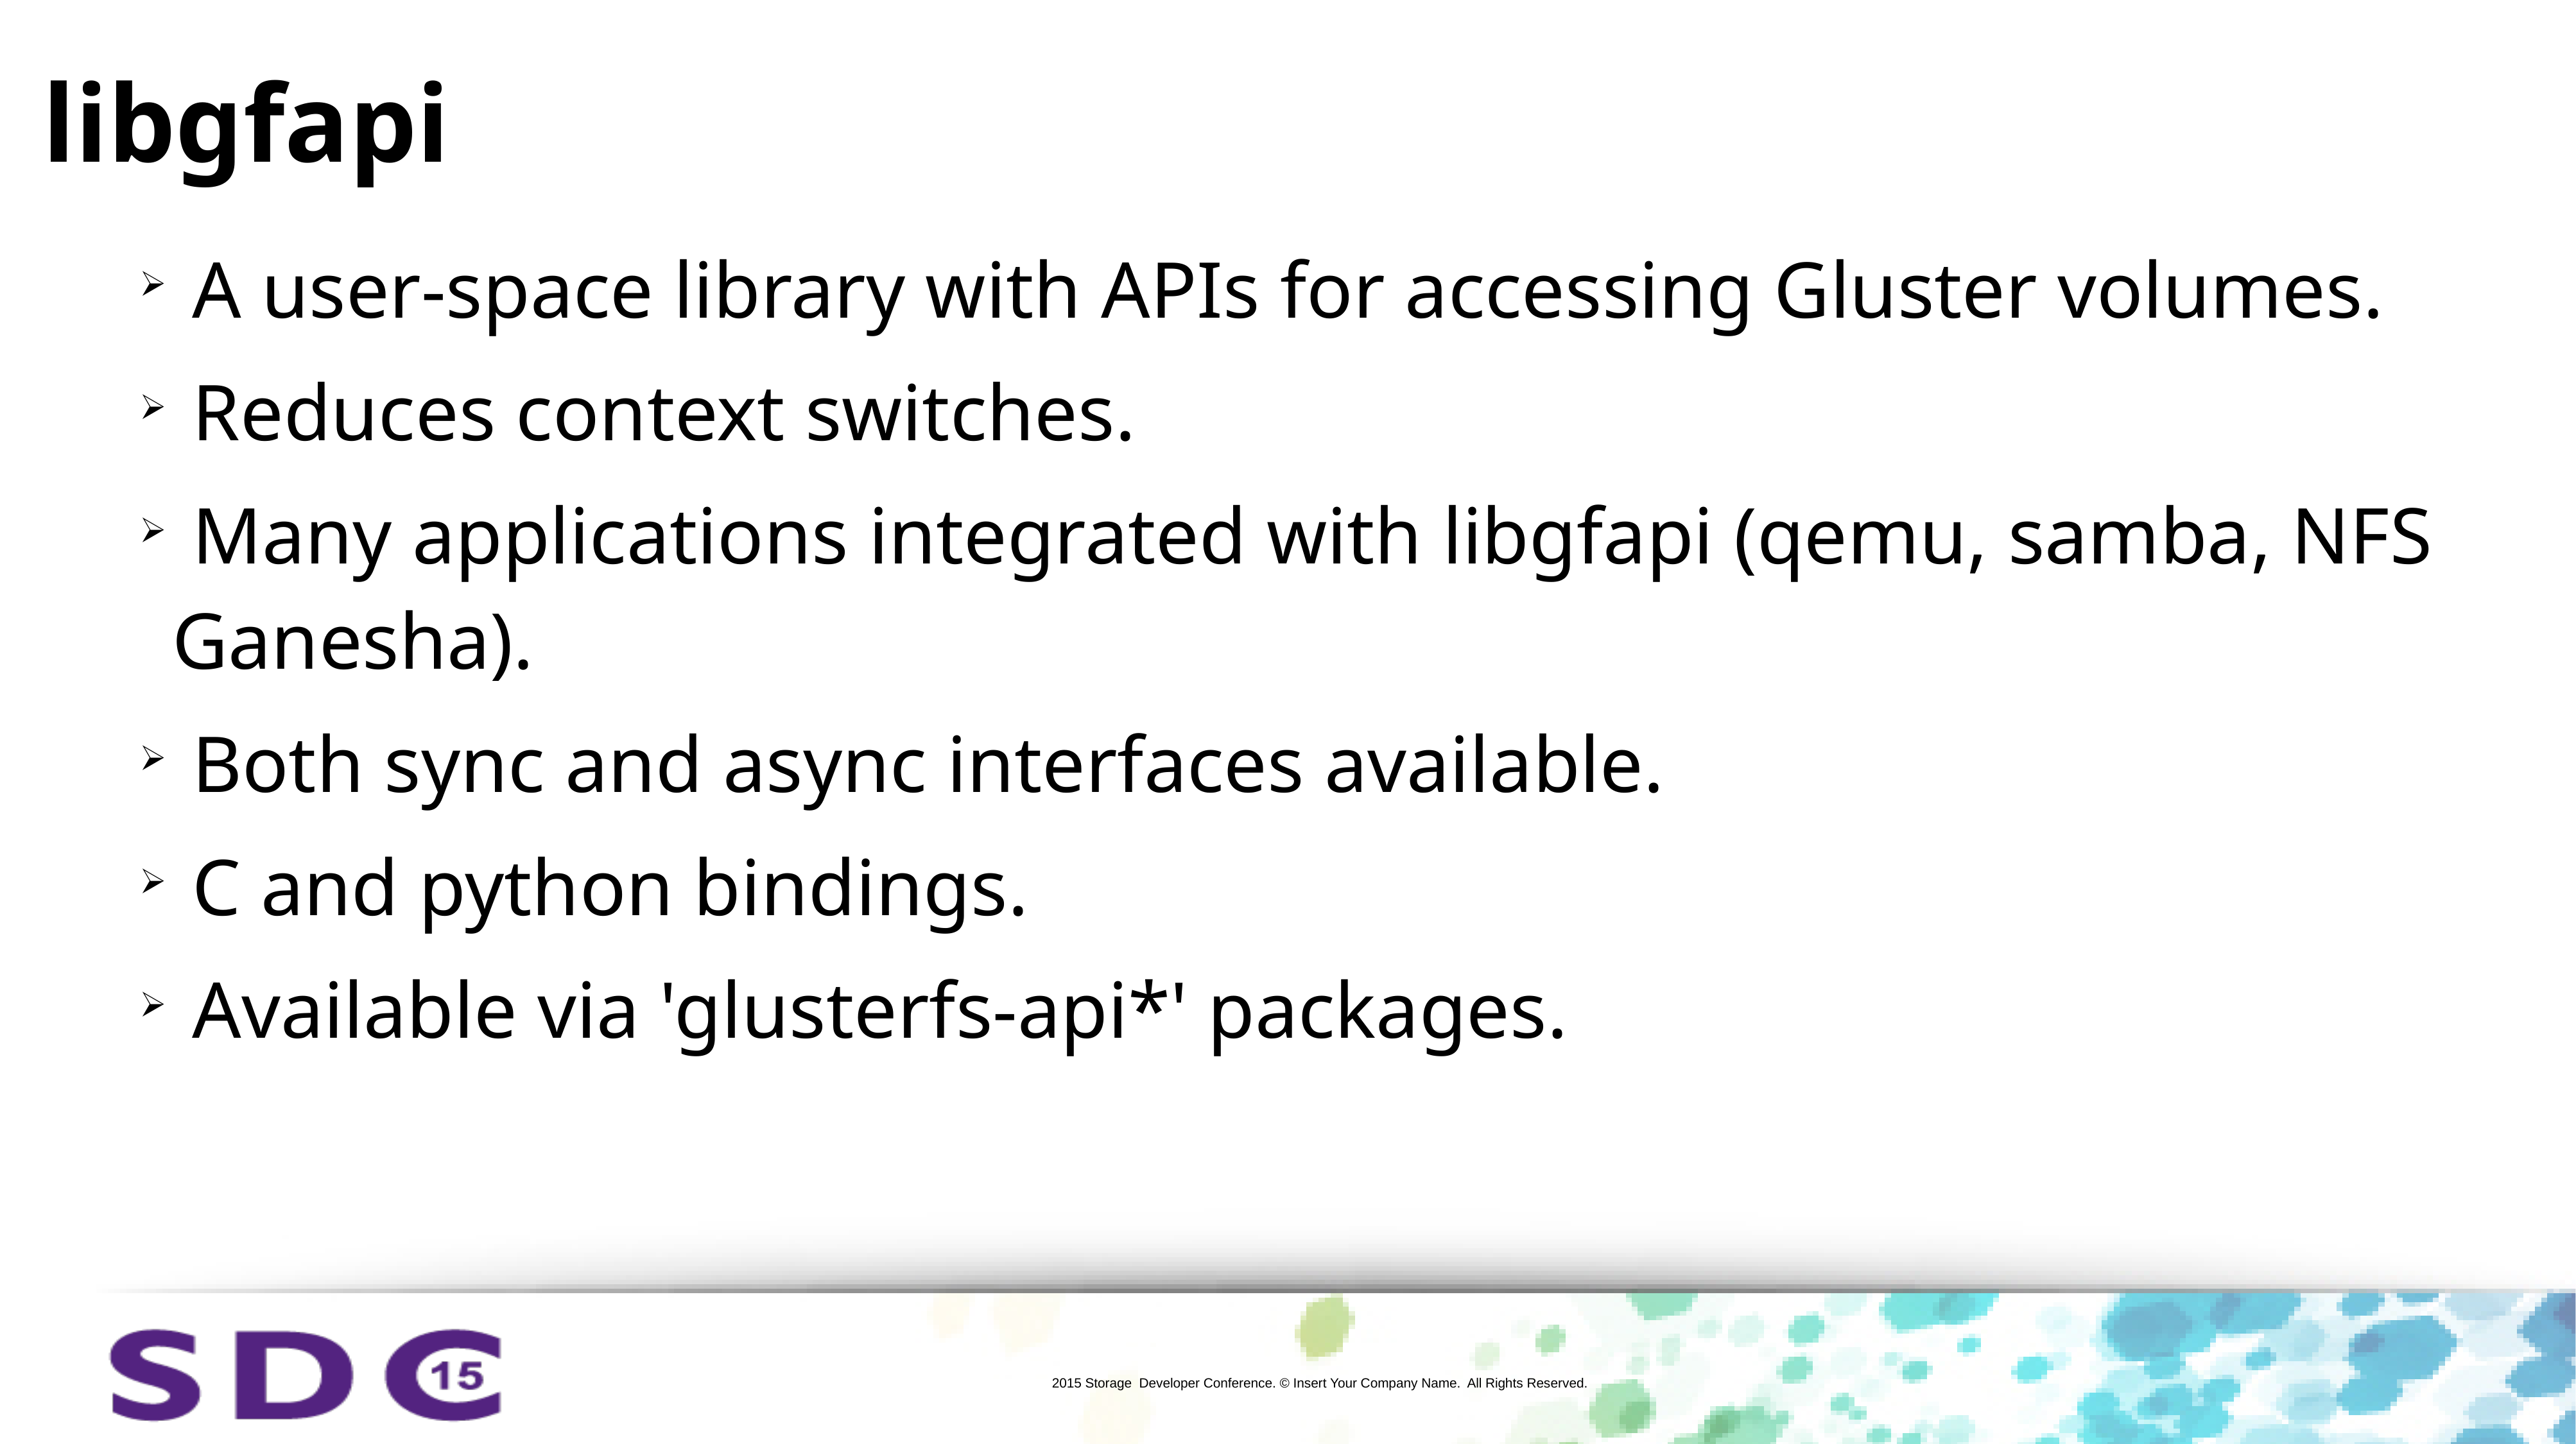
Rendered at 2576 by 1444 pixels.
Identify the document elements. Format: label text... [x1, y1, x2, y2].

list A user-space library with APIs for accessing Gluster volumes. Reduces context switches. Many applications integrated with libgfapi (qemu, samba, NFS Ganesha). Both sync and async interfaces available. C and python bindings. Available via 'glusterfs-api*' packages. [128, 235, 2447, 1073]
title libgfapi [42, 0, 2361, 241]
picture [0, 994, 2576, 1444]
